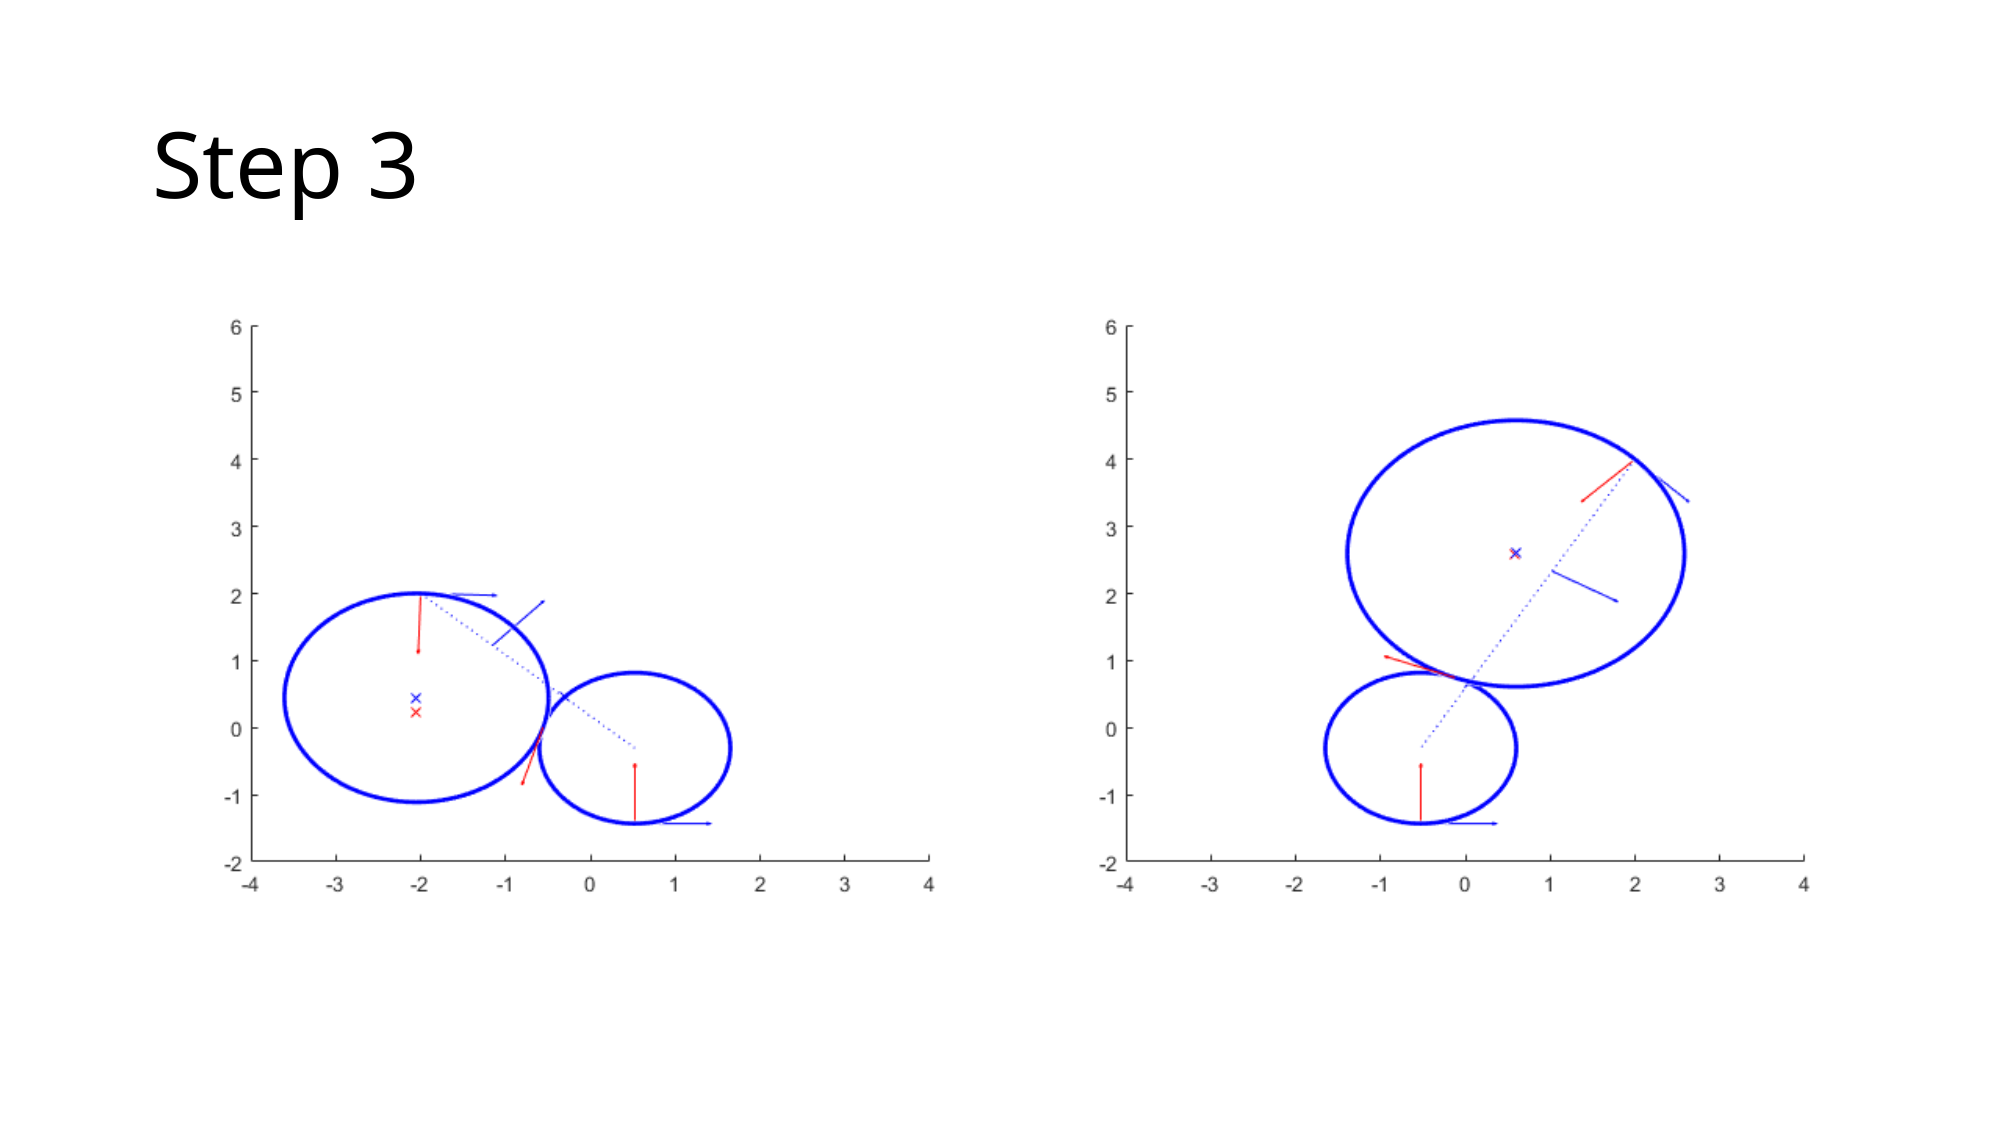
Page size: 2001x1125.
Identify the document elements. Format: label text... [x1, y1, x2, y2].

title Step 3 [137, 59, 1863, 277]
picture [137, 277, 1888, 934]
